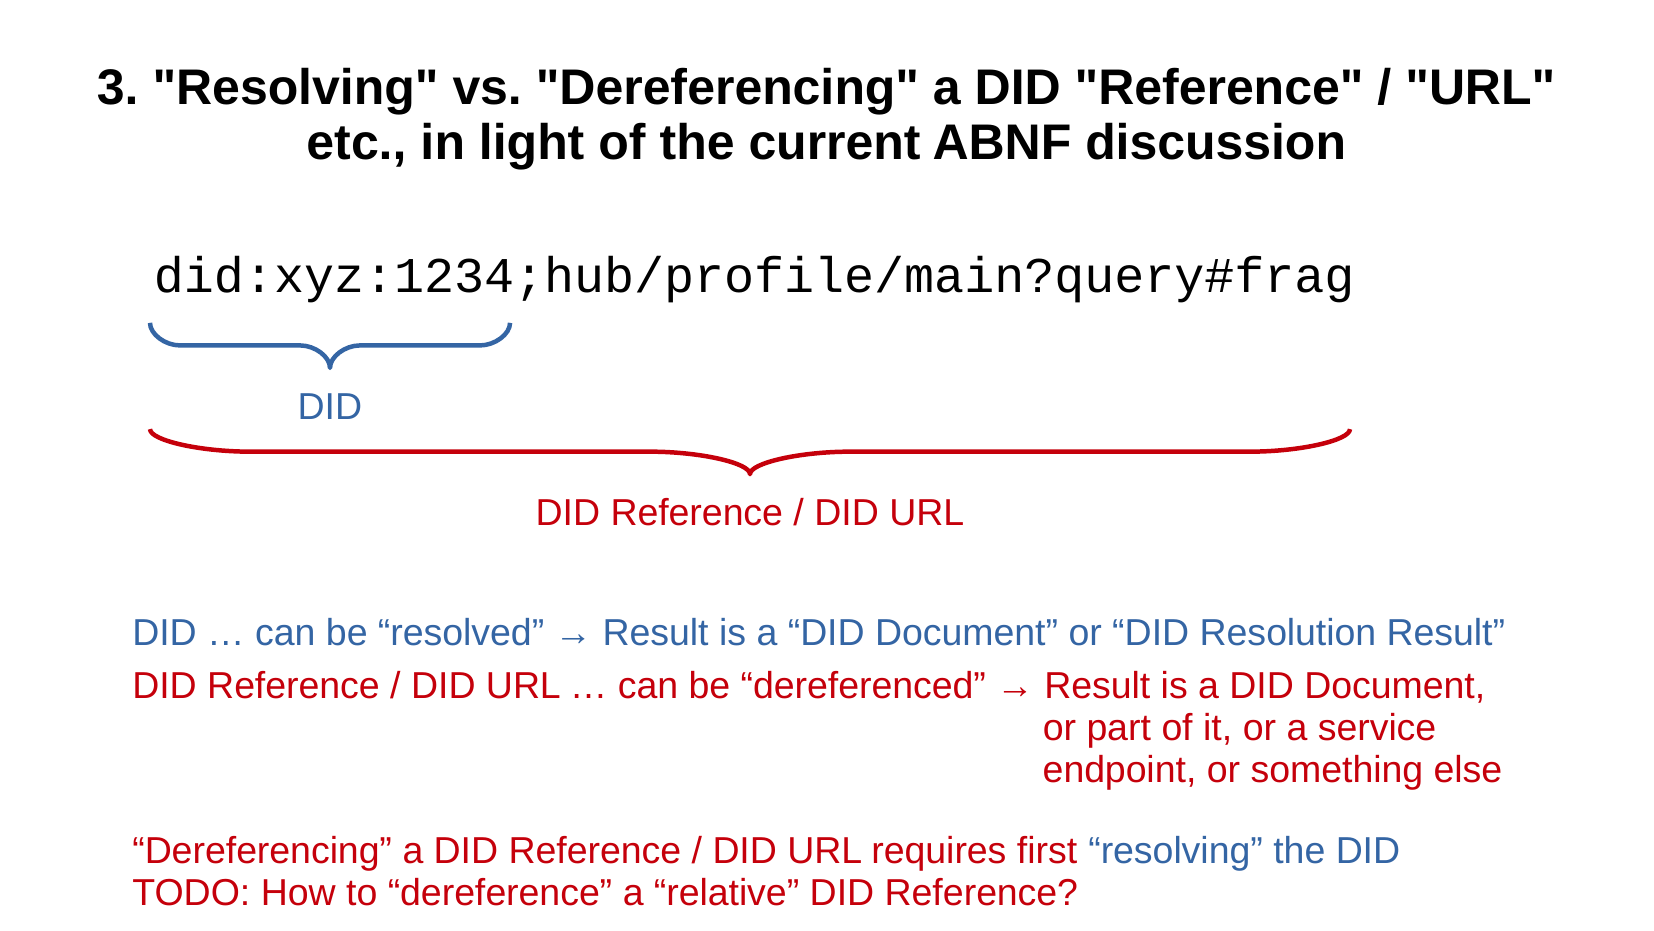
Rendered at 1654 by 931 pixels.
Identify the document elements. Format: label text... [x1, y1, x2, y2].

text_box DID Reference / DID URL [520, 484, 980, 542]
text_box did:xyz:1234;hub/profile/main?query#frag [139, 243, 1654, 372]
title 3. "Resolving" vs. "Dereferencing" a DID "Reference" / "URL" etc., in light of the current ABNF discussion [82, 37, 1571, 193]
text_box DID Reference / DID URL … can be “dereferenced” → Result is a DID Document, or part of it, or a service endpoint, or something else [117, 656, 1561, 840]
text_box DID [282, 377, 378, 435]
text_box DID … can be “resolved” → Result is a “DID Document” or “DID Resolution Result” [117, 603, 1521, 661]
text_box “Dereferencing” a DID Reference / DID URL requires first “resolving” the DID TODO: How to “dereference” a “relative” DID Reference? [117, 822, 1416, 921]
